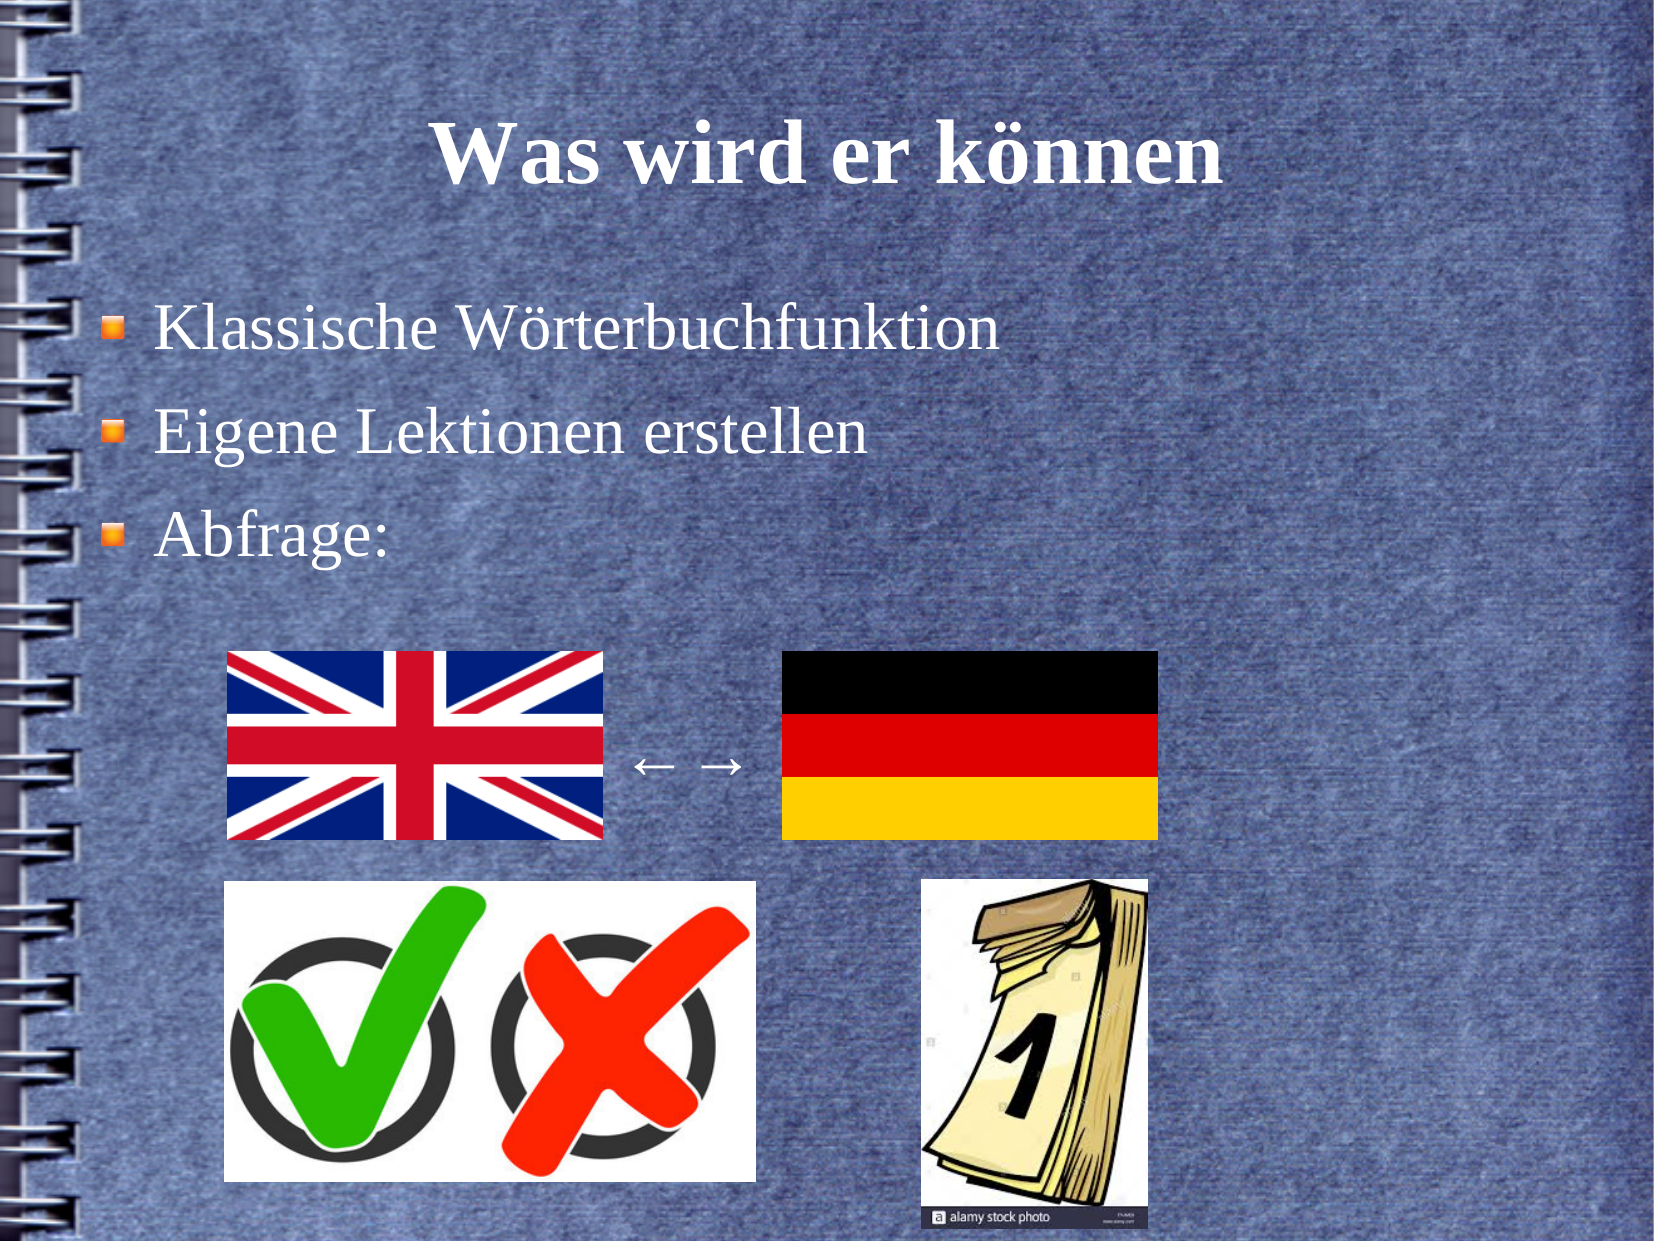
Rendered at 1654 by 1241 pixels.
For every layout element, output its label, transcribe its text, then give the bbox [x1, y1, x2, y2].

list Klassische Wörterbuchfunktion Eigene Lektionen erstellen Abfrage: ←→ [82, 290, 1571, 1109]
title Was wird er können [82, 49, 1571, 257]
picture [0, 0, 1654, 1241]
